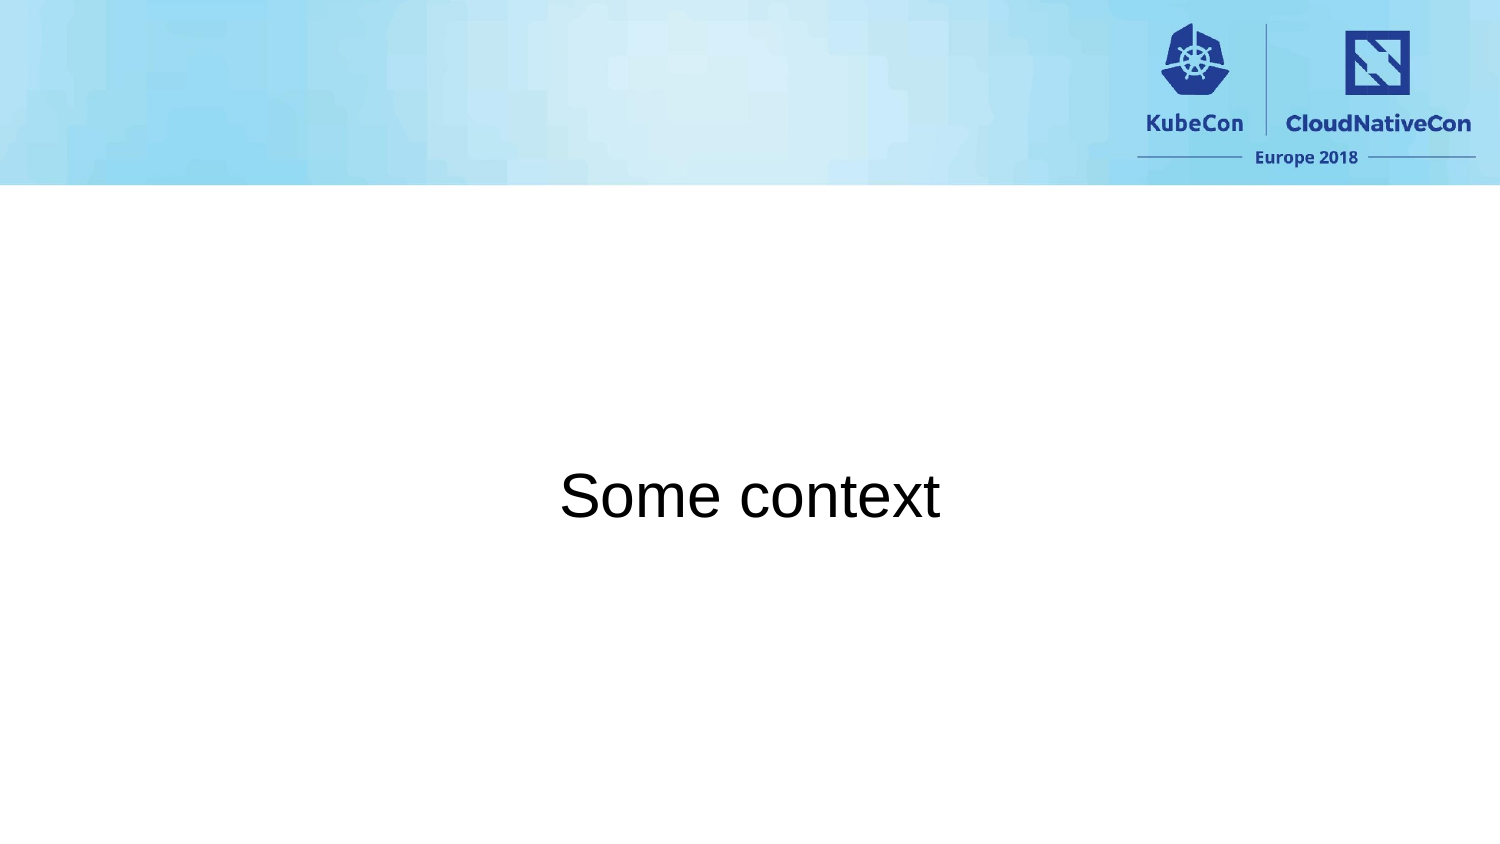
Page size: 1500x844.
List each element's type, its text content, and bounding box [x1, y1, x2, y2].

picture [0, 0, 1500, 844]
list Some context [103, 224, 1397, 760]
title [103, 23, 1397, 187]
